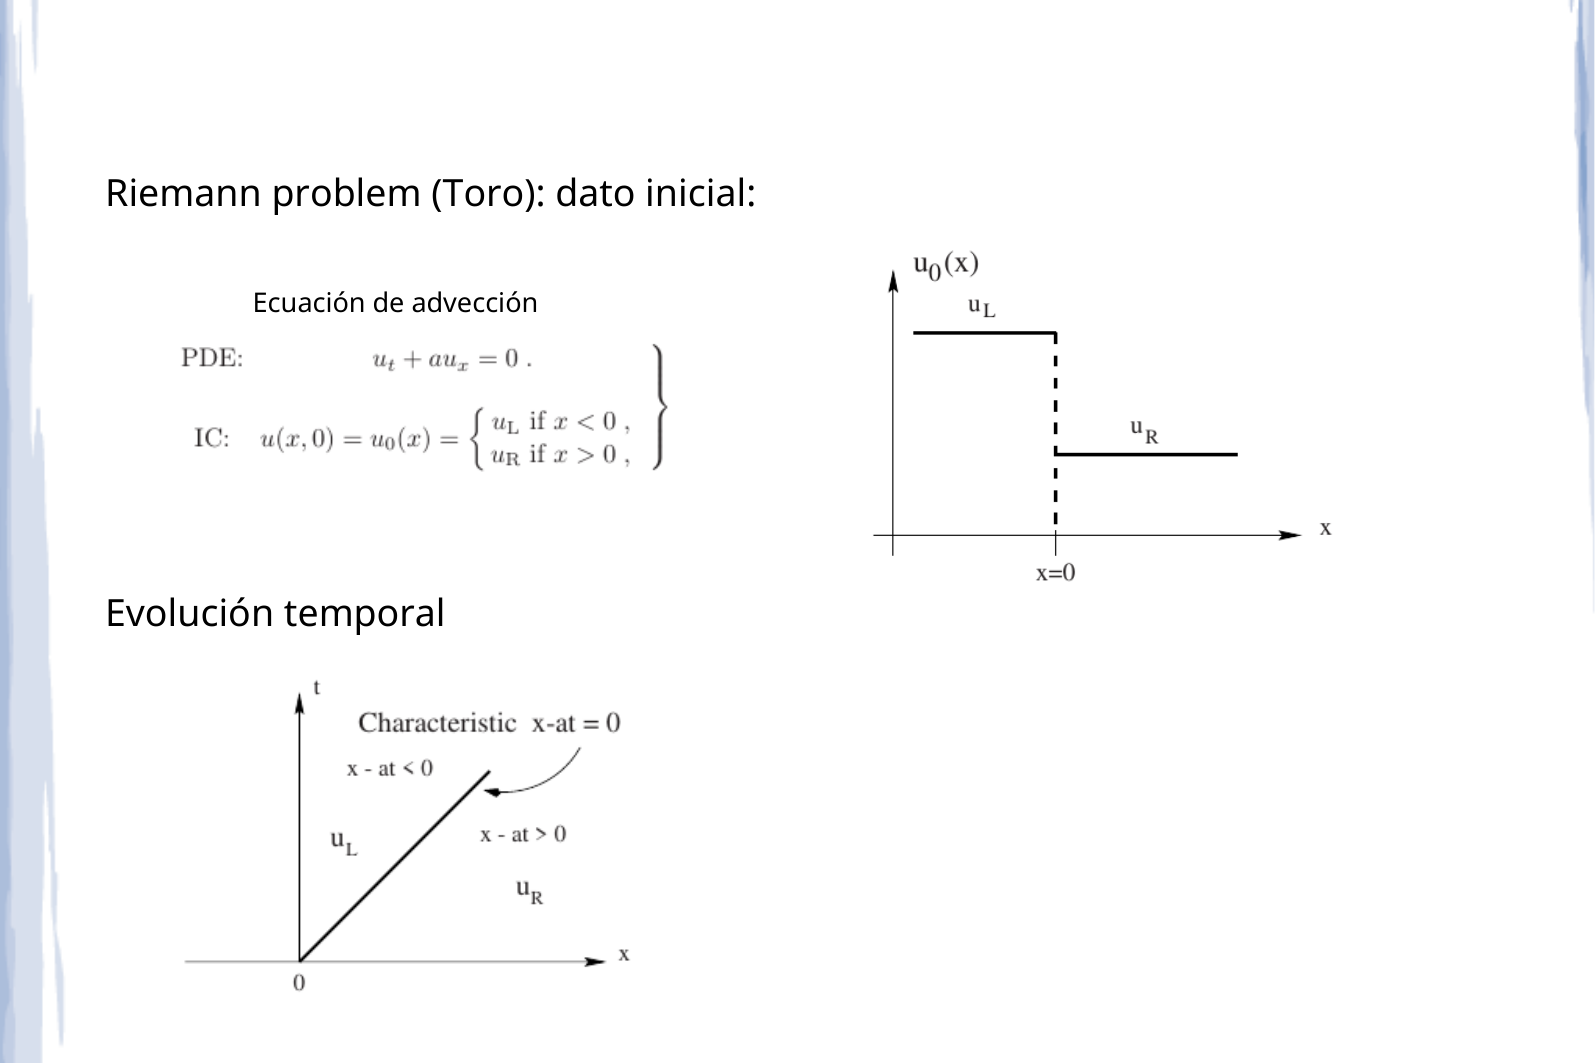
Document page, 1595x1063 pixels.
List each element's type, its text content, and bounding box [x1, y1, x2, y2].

list Ecuación de advección [252, 283, 621, 397]
picture [0, 0, 1595, 1063]
list Riemann problem (Toro): dato inicial: [105, 166, 1506, 237]
list Evolución temporal [105, 586, 1506, 656]
